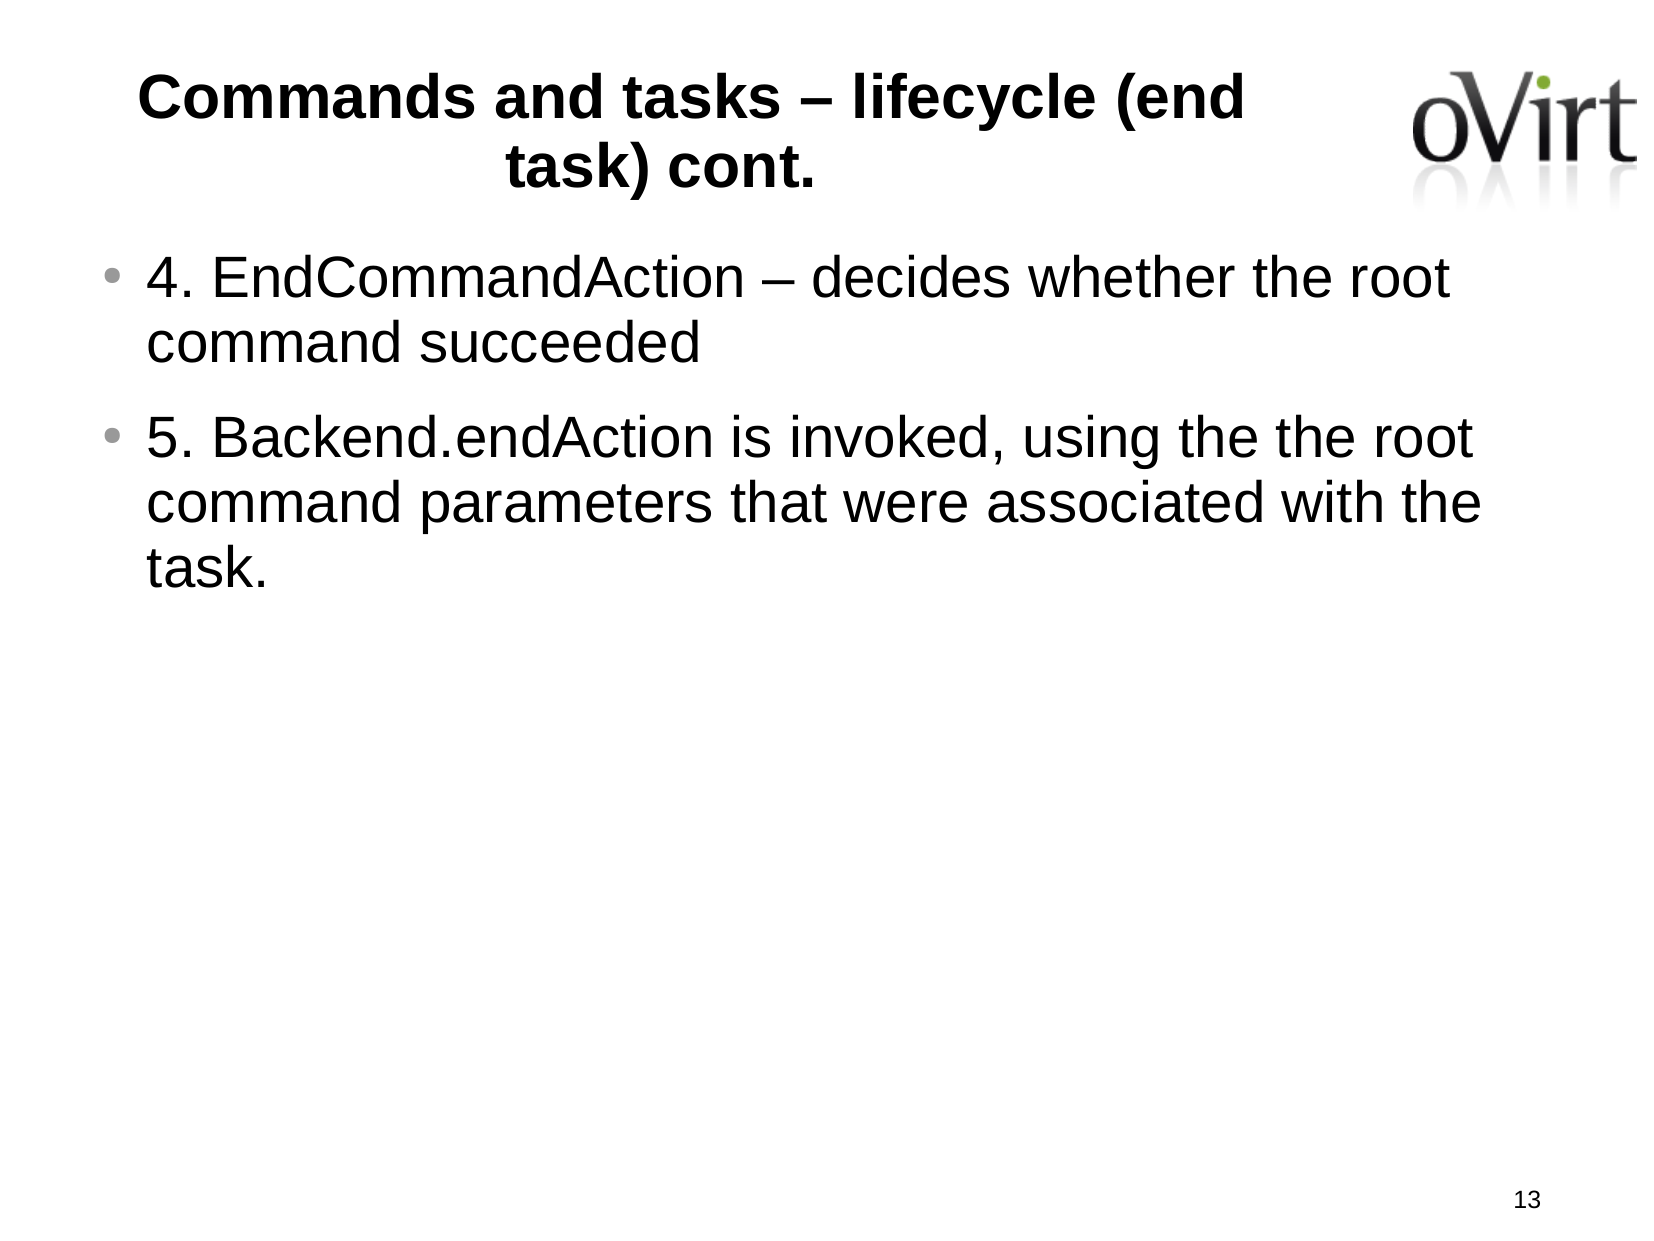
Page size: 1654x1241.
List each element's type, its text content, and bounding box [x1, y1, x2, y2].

list 4. EndCommandAction – decides whether the root command succeeded 5. Backend.endAction is invoked, using the the root command parameters that were associated with the task. [86, 244, 1576, 1039]
picture [1413, 63, 1637, 212]
title Commands and tasks – lifecycle (end task) cont. [82, 37, 1303, 226]
